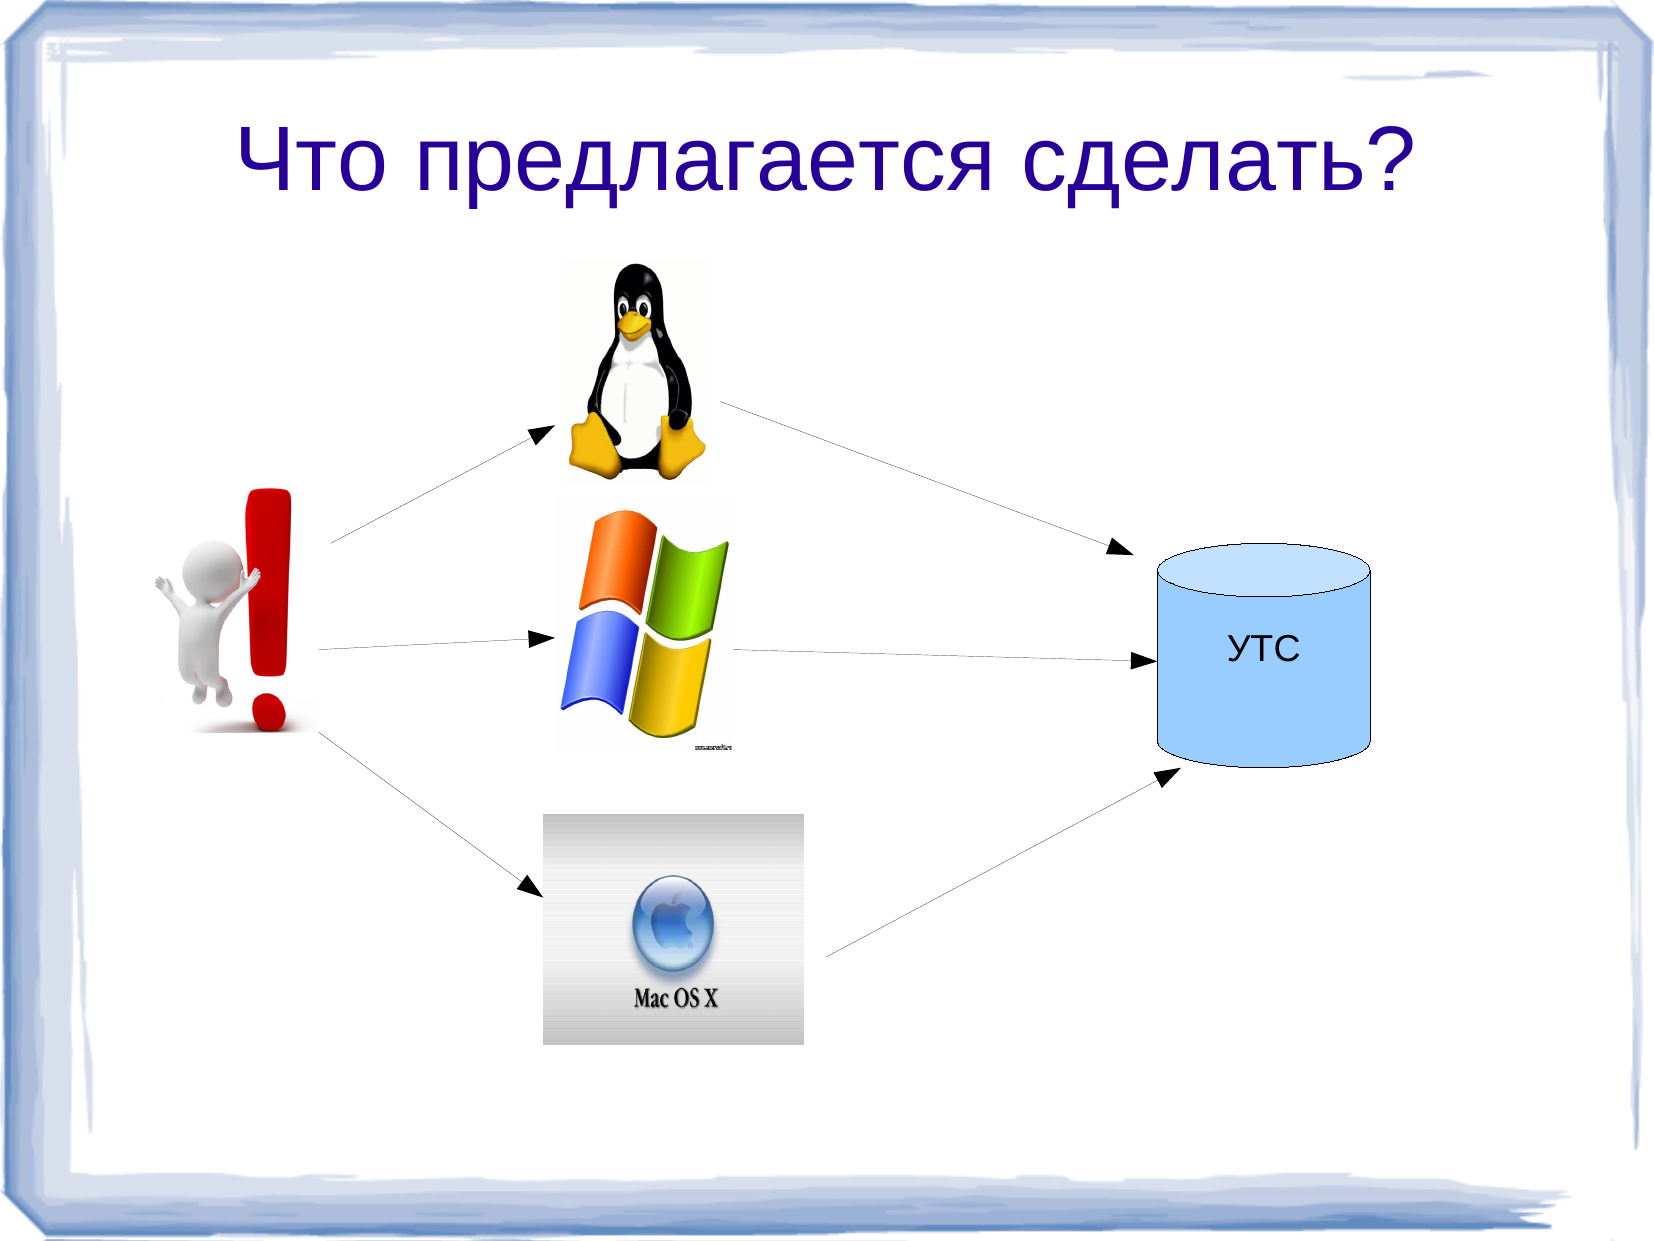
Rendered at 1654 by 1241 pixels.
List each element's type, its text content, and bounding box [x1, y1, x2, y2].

text_box УТС [1157, 571, 1371, 768]
picture [0, 0, 1654, 1241]
title Что предлагается сделать? [82, 55, 1571, 263]
